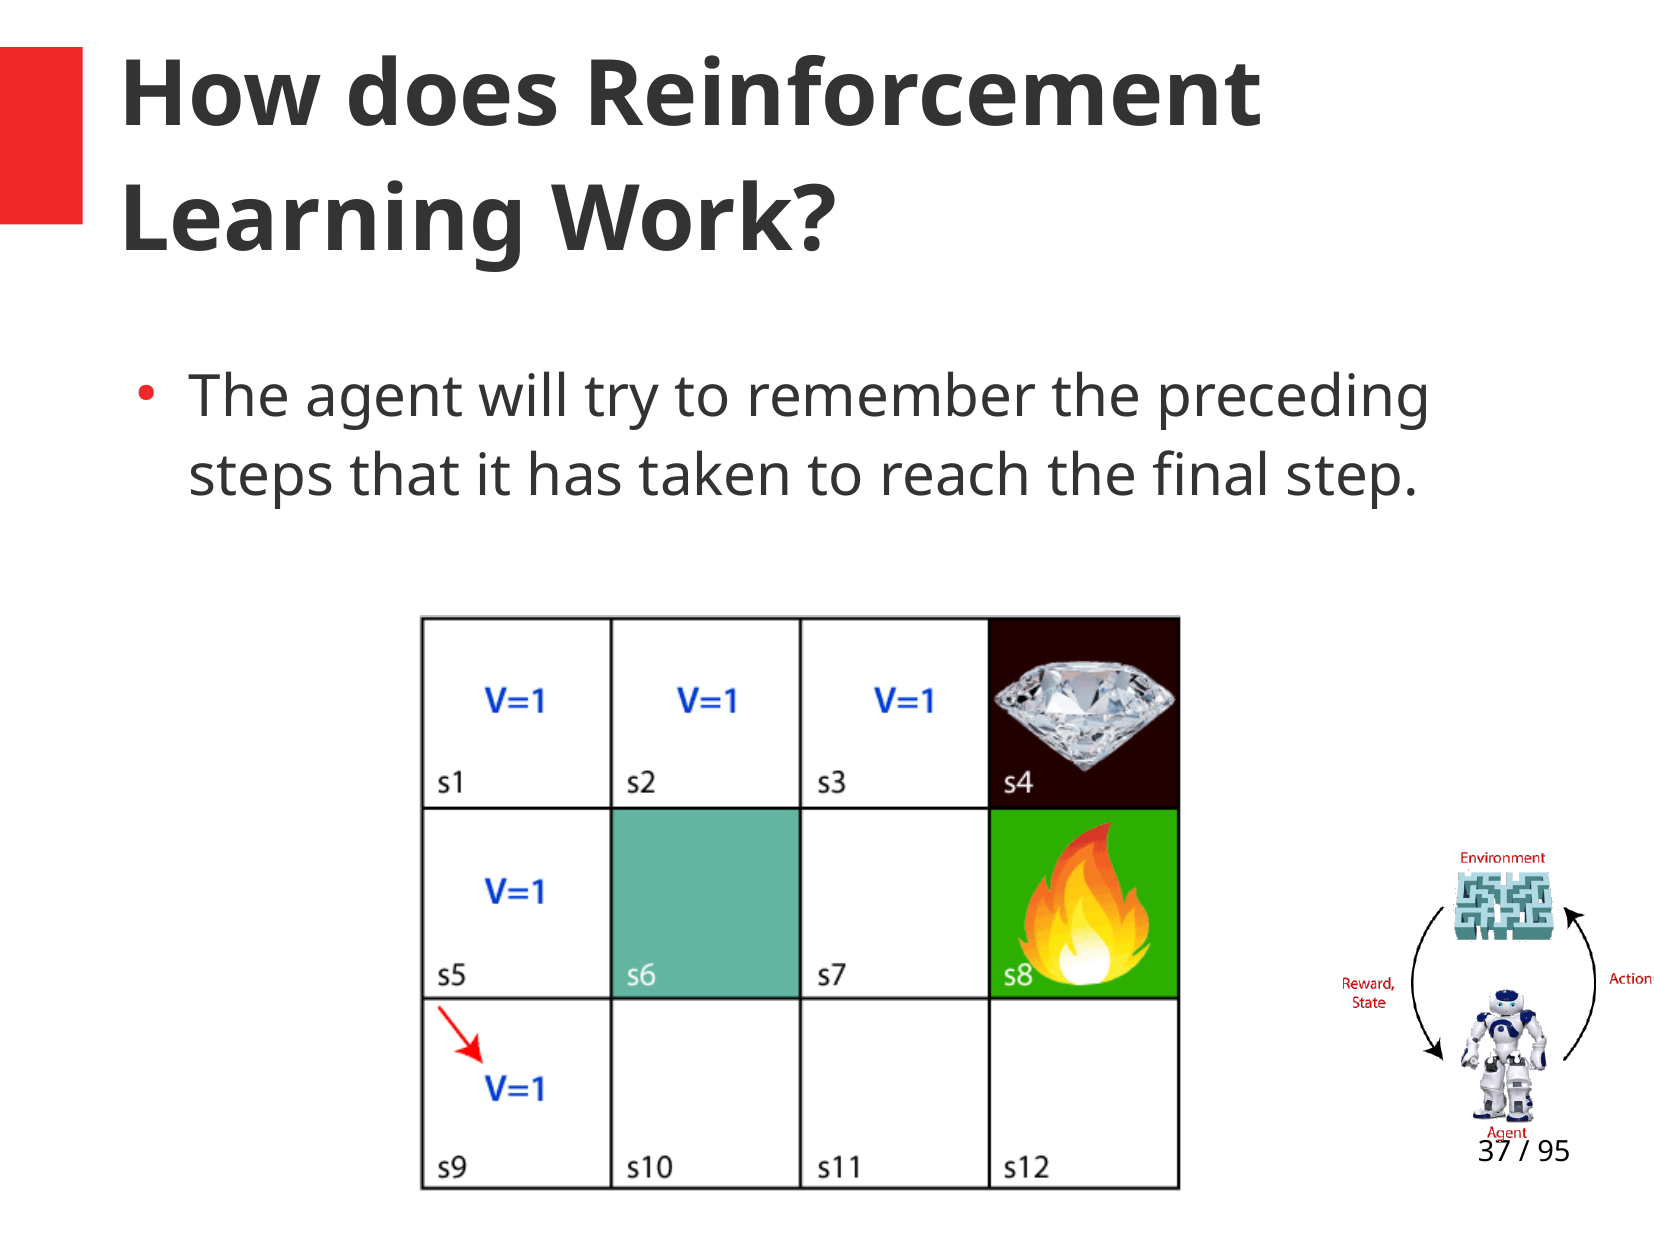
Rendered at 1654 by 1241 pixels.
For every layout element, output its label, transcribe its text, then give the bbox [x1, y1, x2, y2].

title How does Reinforcement Learning Work? [118, 28, 1571, 278]
list The agent will try to remember the preceding steps that it has taken to reach the final step. [118, 354, 1536, 1074]
picture [411, 591, 1193, 1217]
picture [1334, 847, 1654, 1146]
